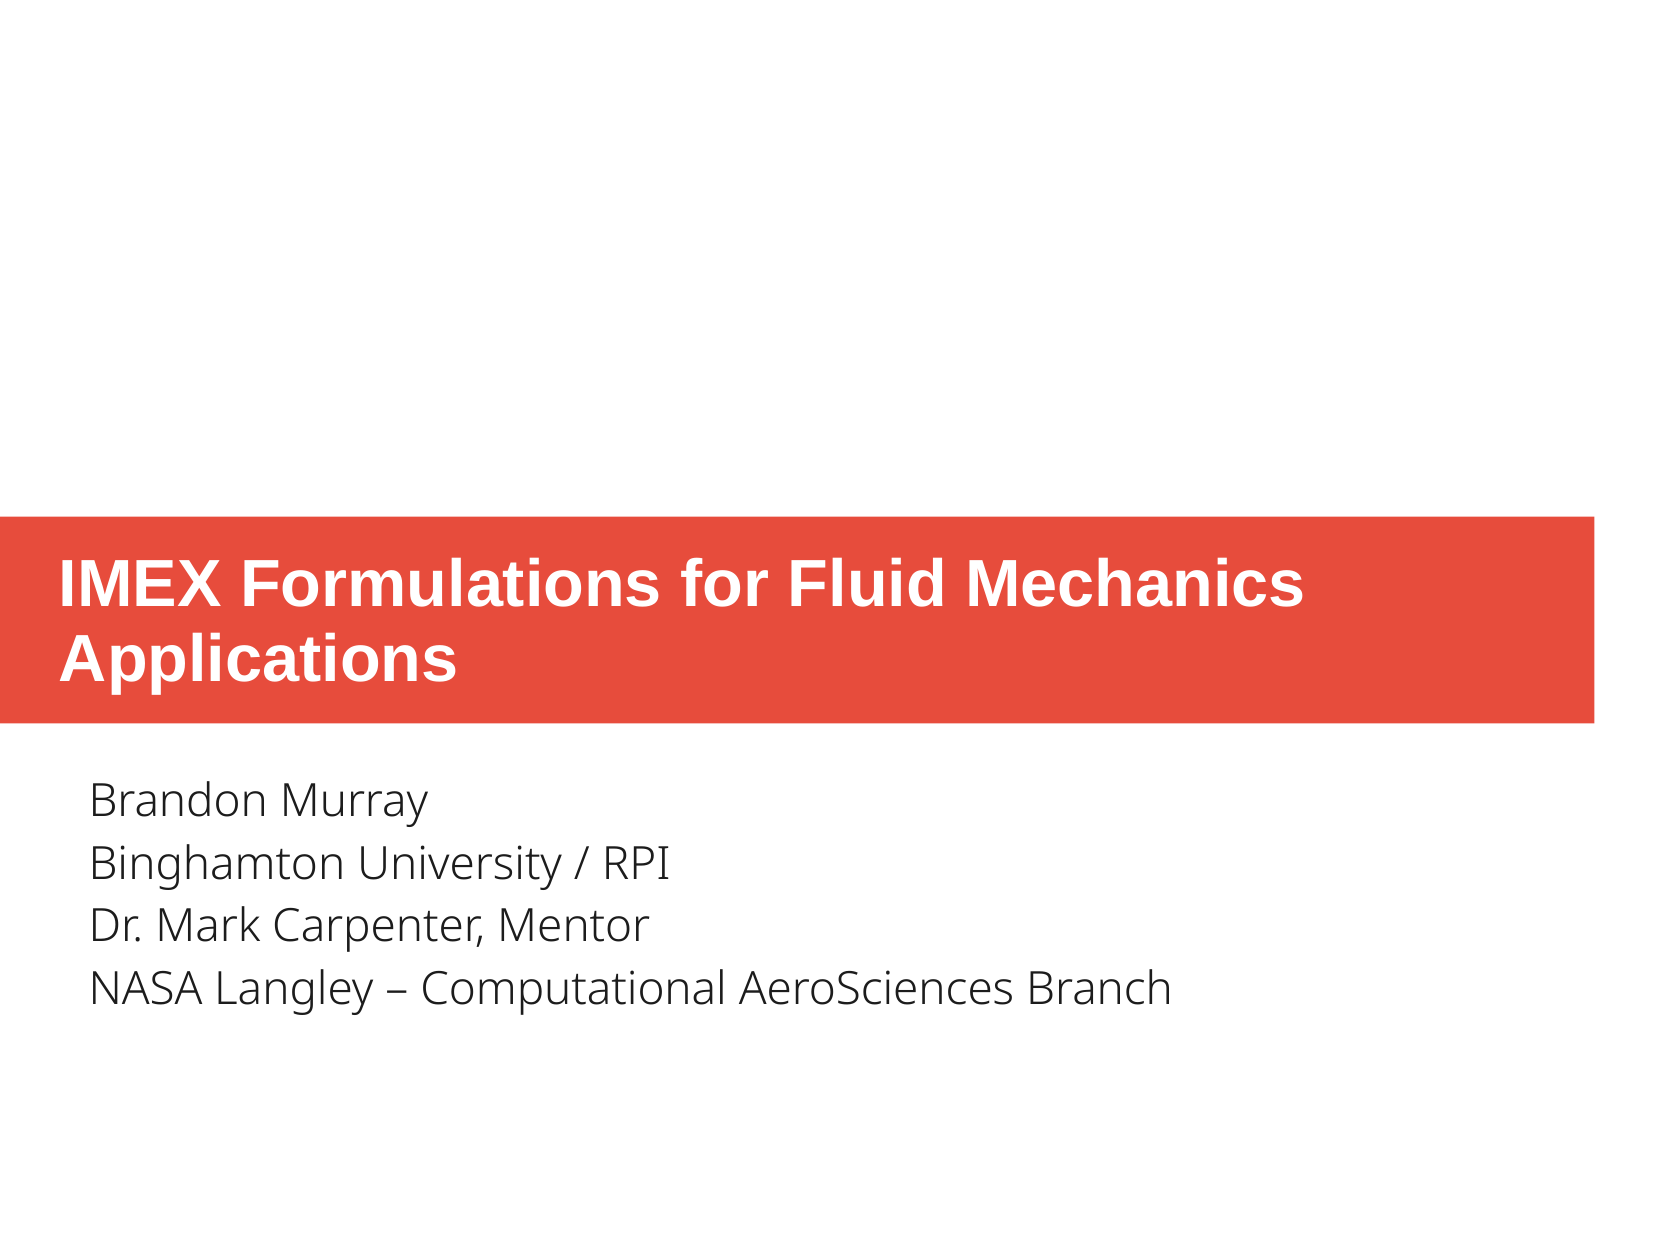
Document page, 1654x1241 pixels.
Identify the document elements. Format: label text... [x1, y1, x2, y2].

subtitle Brandon Murray Binghamton University / RPI Dr. Mark Carpenter, Mentor NASA Langley – Computational AeroSciences Branch [88, 767, 1595, 1182]
title IMEX Formulations for Fluid Mechanics Applications [59, 546, 1595, 694]
